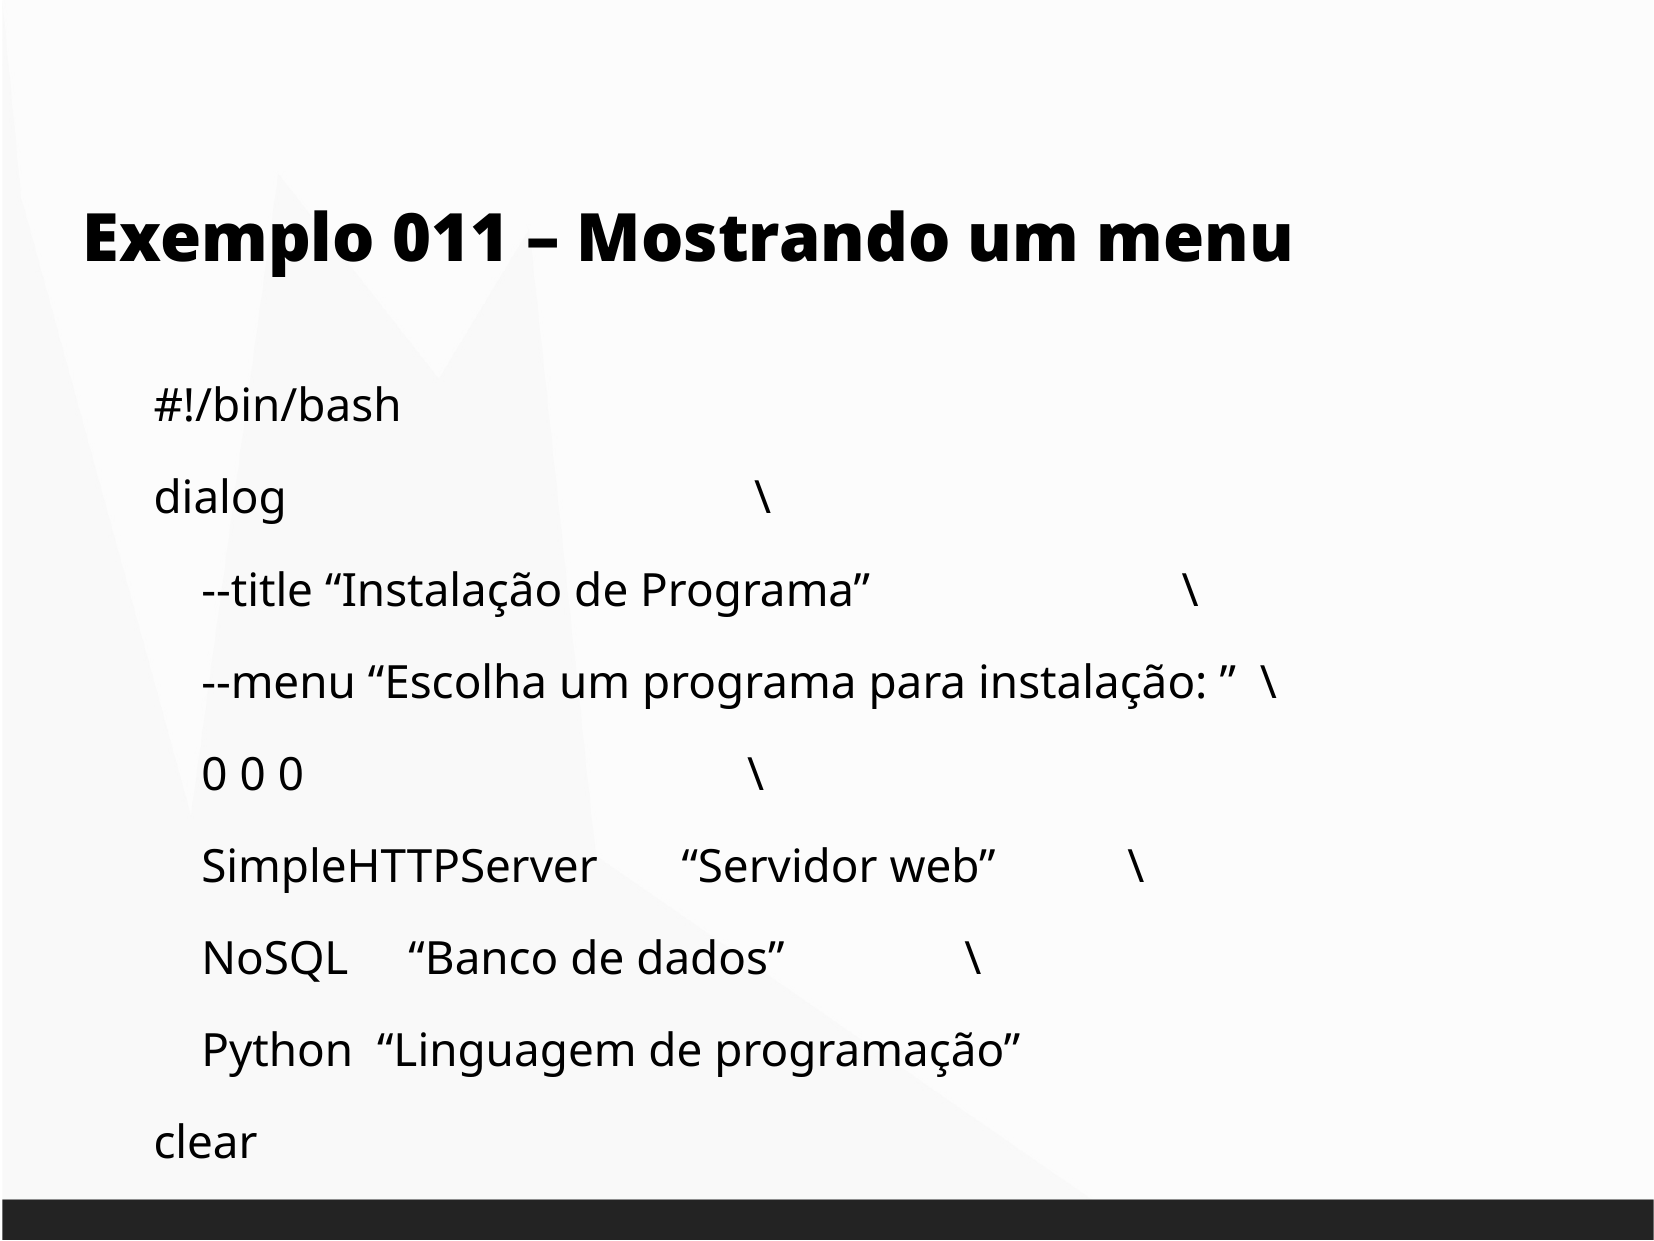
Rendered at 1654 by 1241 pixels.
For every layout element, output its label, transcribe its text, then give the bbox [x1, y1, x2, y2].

title Exemplo 011 – Mostrando um menu [82, 132, 1571, 340]
list #!/bin/bash dialog \ --title “Instalação de Programa” \ --menu “Escolha um programa para instalação: ” \ 0 0 0 \ SimpleHTTPServer “Servidor web” \ NoSQL “Banco de dados” \ Python “Linguagem de programação” clear [82, 372, 1571, 1093]
picture [2, 0, 1654, 1241]
